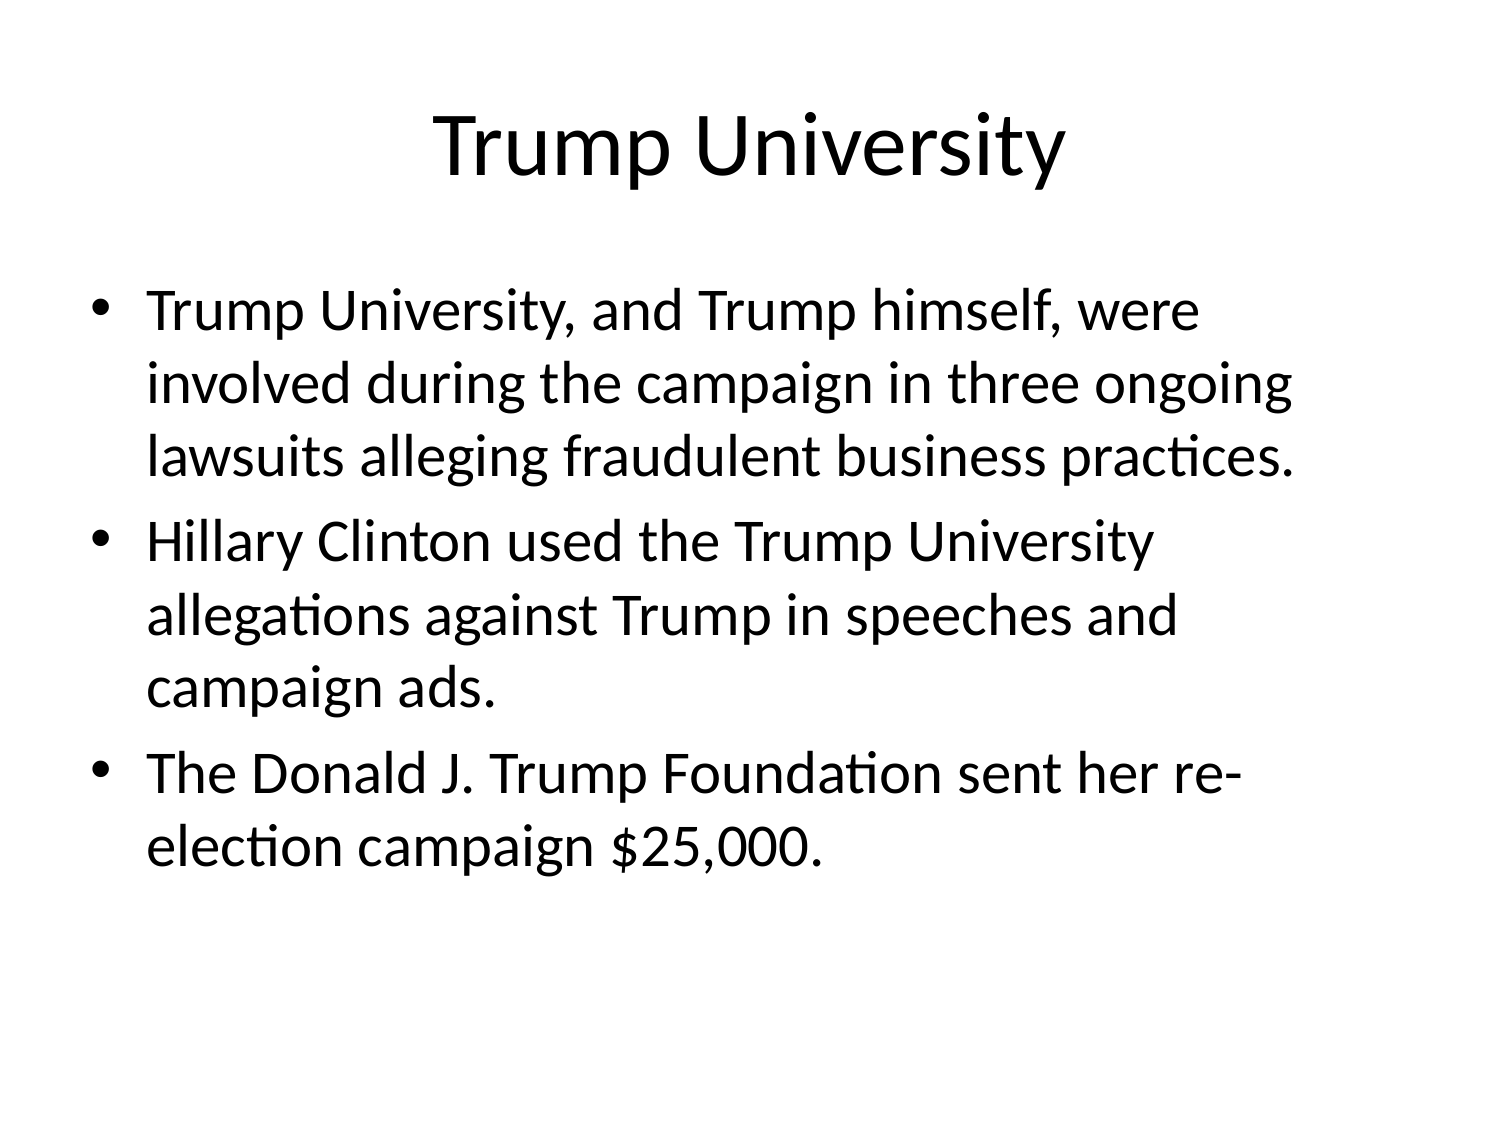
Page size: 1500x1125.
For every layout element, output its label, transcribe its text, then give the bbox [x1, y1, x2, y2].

title Trump University [75, 45, 1425, 233]
list Trump University, and Trump himself, were involved during the campaign in three ongoing lawsuits alleging fraudulent business practices. Hillary Clinton used the Trump University allegations against Trump in speeches and campaign ads. The Donald J. Trump Foundation sent her re-election campaign $25,000. [75, 262, 1425, 1005]
